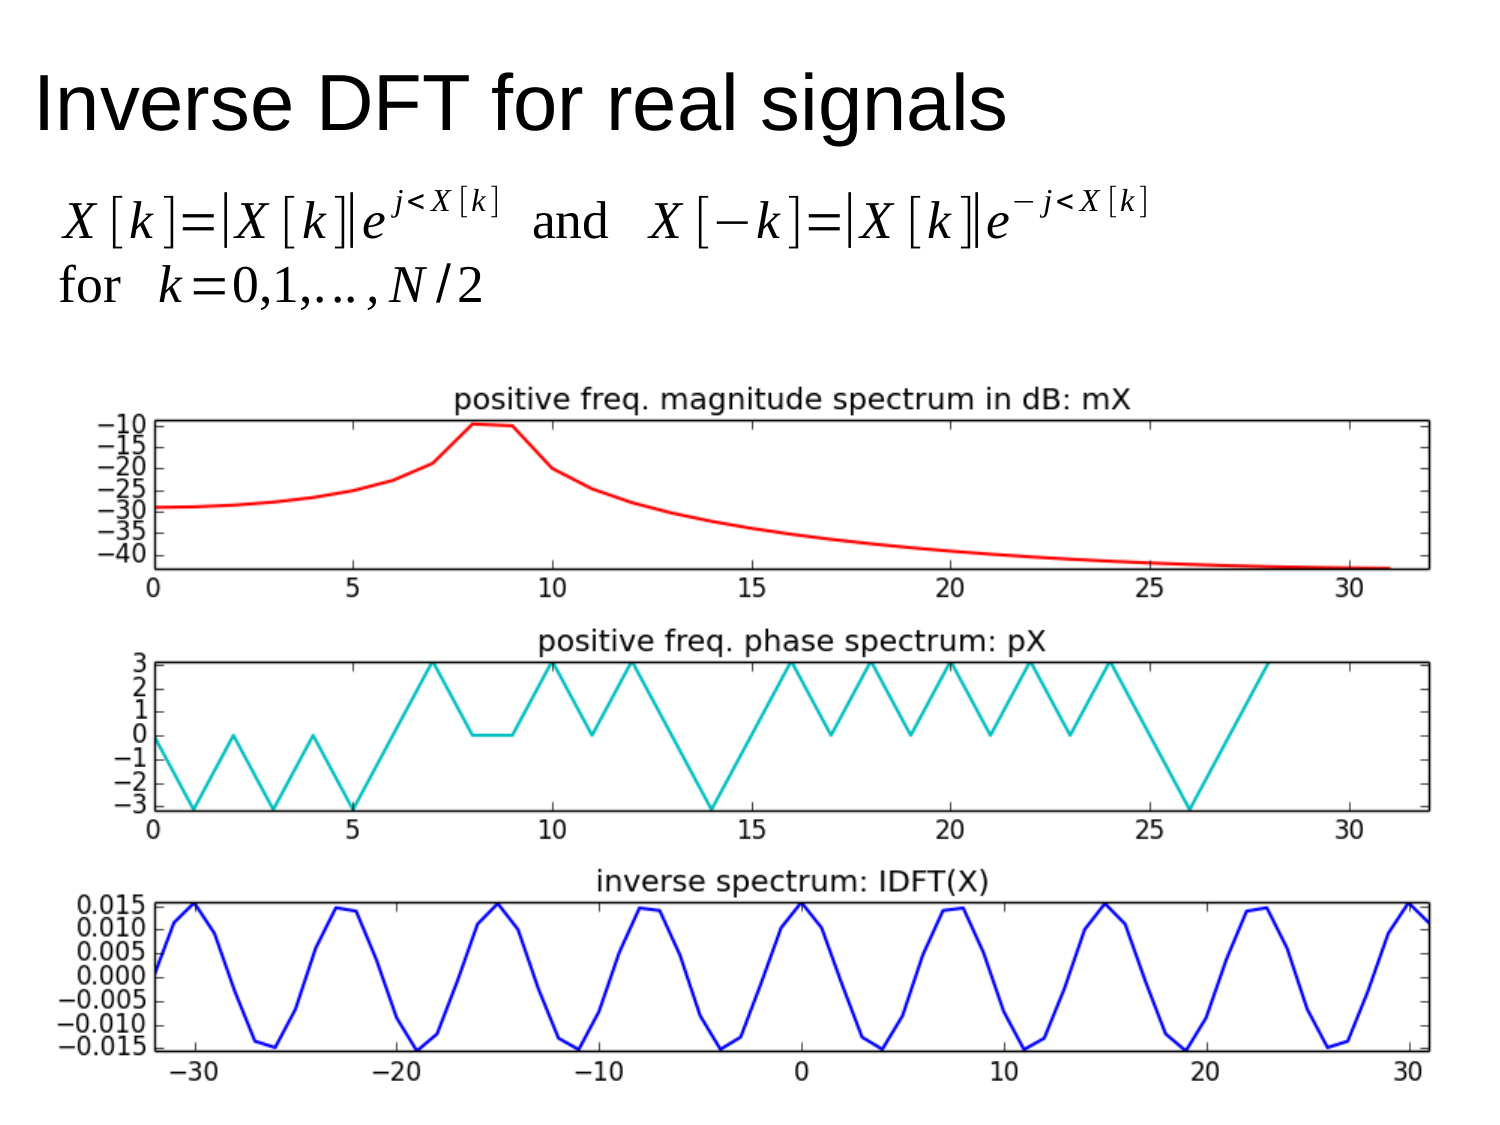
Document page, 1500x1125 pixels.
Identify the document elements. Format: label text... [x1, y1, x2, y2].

chart [51, 197, 1155, 360]
picture [30, 360, 1456, 1111]
title Inverse DFT for real signals [33, 9, 1384, 197]
